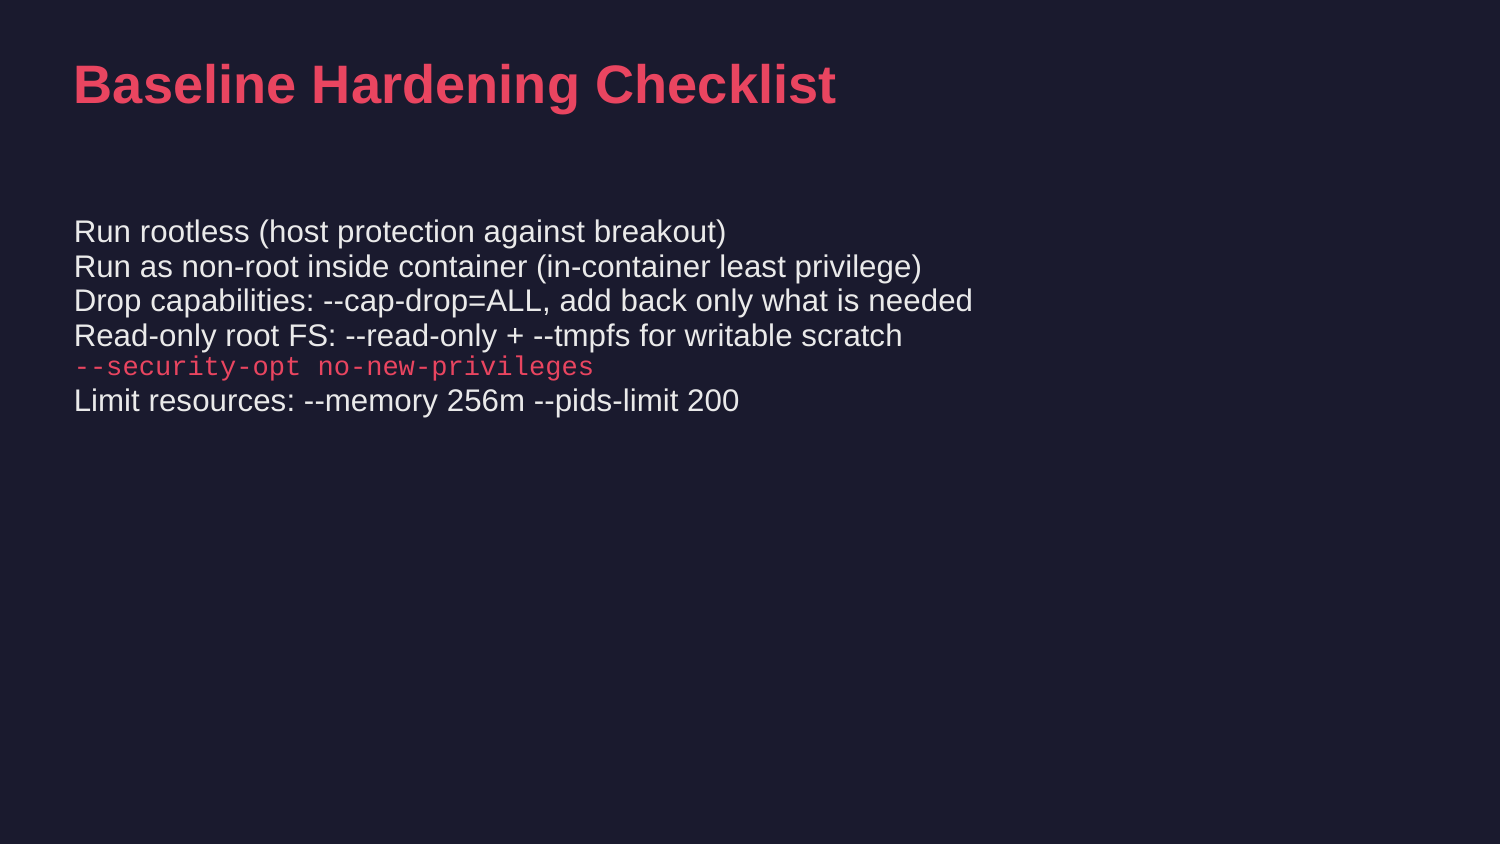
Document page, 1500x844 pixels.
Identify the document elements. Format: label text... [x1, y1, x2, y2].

text_box Run rootless (host protection against breakout) Run as non-root inside container (in-container least privilege) Drop capabilities: --cap-drop=ALL, add back only what is needed Read-only root FS: --read-only + --tmpfs for writable scratch --security-opt no-new-privileges Limit resources: --memory 256m --pids-limit 200 [59, 206, 1441, 798]
title Baseline Hardening Checklist [59, 47, 1441, 166]
